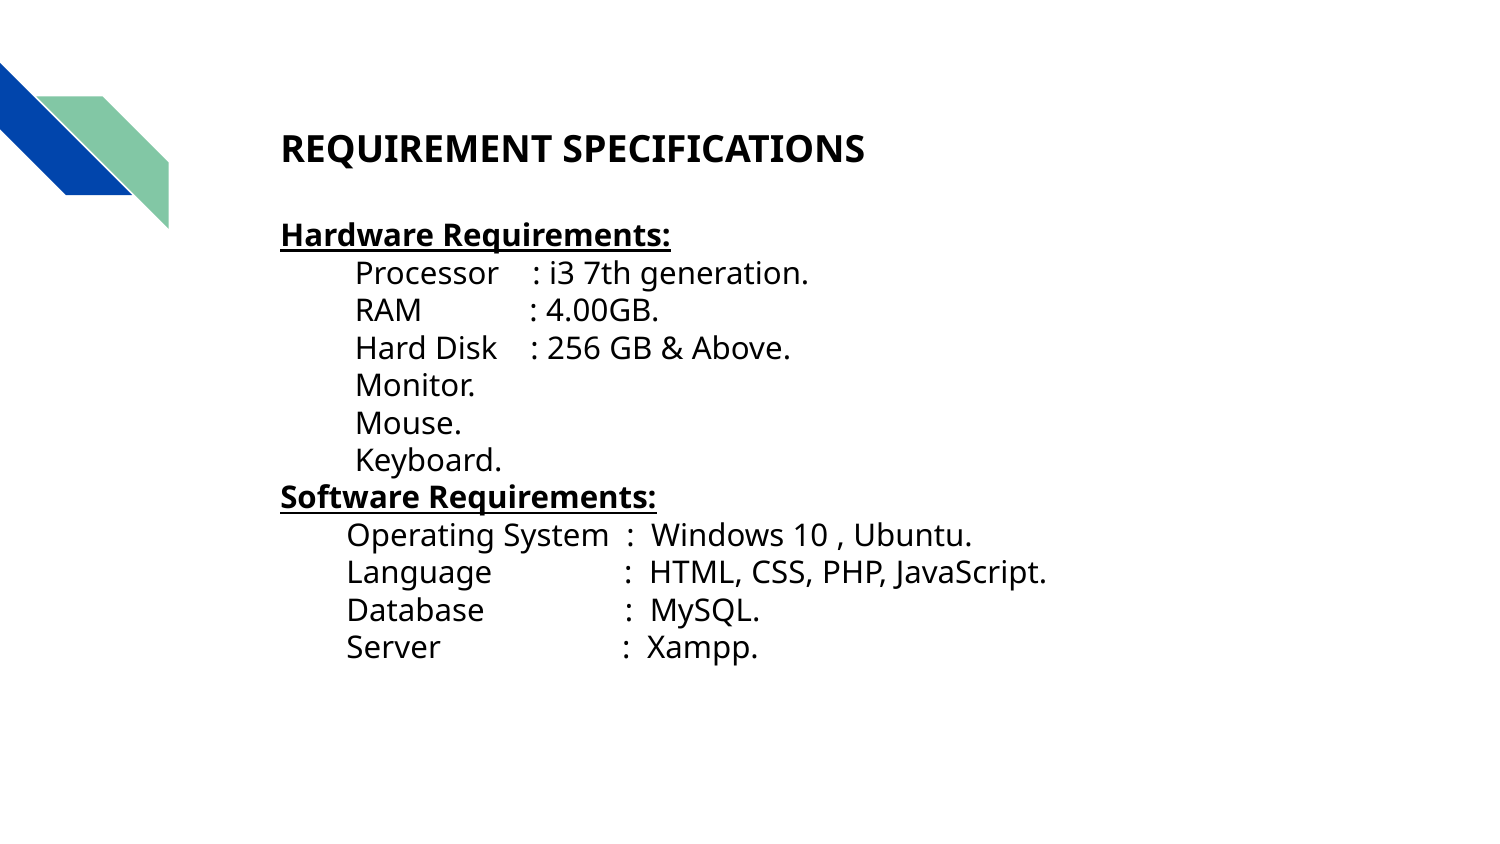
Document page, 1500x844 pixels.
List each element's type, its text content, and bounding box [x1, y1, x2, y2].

text_box REQUIREMENT SPECIFICATIONS [265, 118, 1034, 180]
text_box Hardware Requirements: Processor : i3 7th generation. RAM : 4.00GB. Hard Disk : 256 GB & Above. Monitor. Mouse. Keyboard. Software Requirements: Operating System : Windows 10 , Ubuntu. Language : HTML, CSS, PHP, JavaScript. Database : MySQL. Server : Xampp. [265, 208, 1388, 711]
